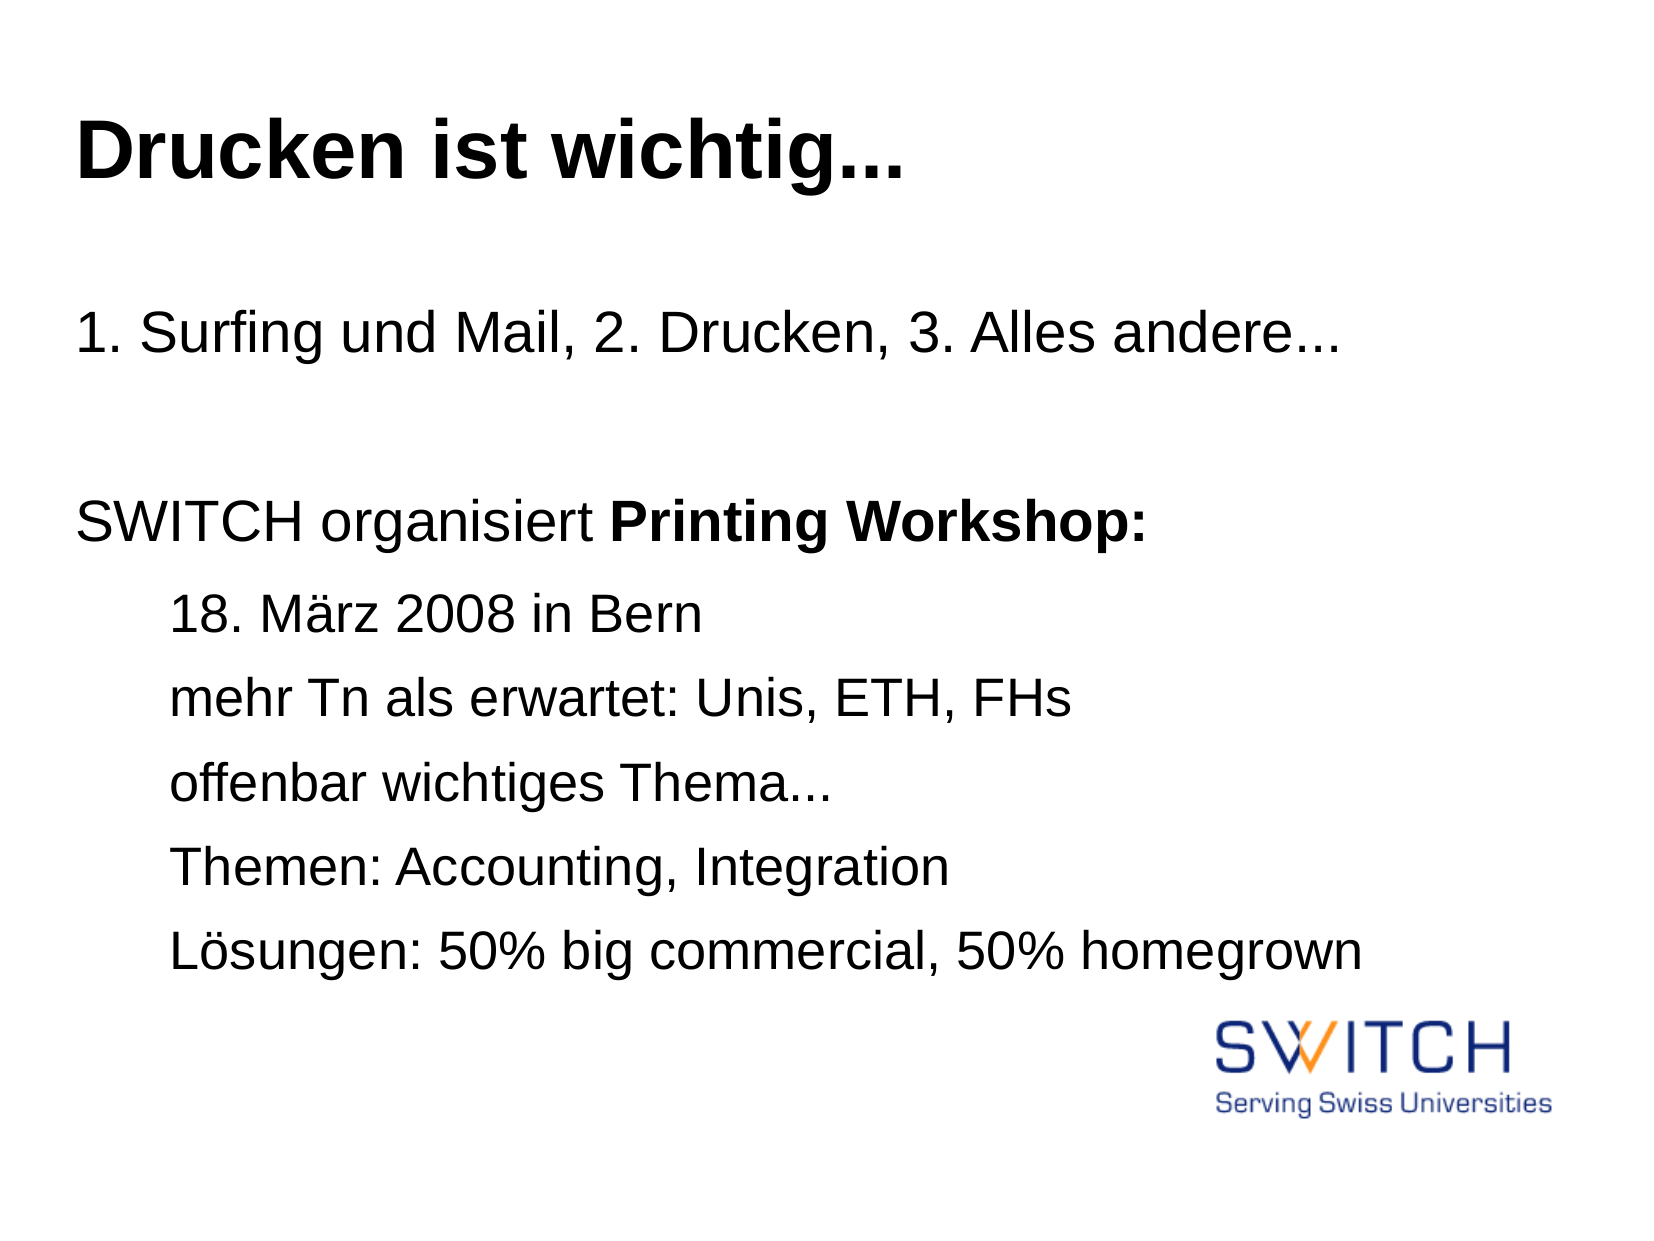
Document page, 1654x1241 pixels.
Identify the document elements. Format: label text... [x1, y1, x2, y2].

title Drucken ist wichtig... [75, 37, 1576, 263]
picture [1162, 1018, 1572, 1126]
list 1. Surfing und Mail, 2. Drucken, 3. Alles andere... SWITCH organisiert Printing Workshop: 18. März 2008 in Bern mehr Tn als erwartet: Unis, ETH, FHs offenbar wichtiges Thema... Themen: Accounting, Integration Lösungen: 50% big commercial, 50% homegrown [75, 300, 1576, 1111]
